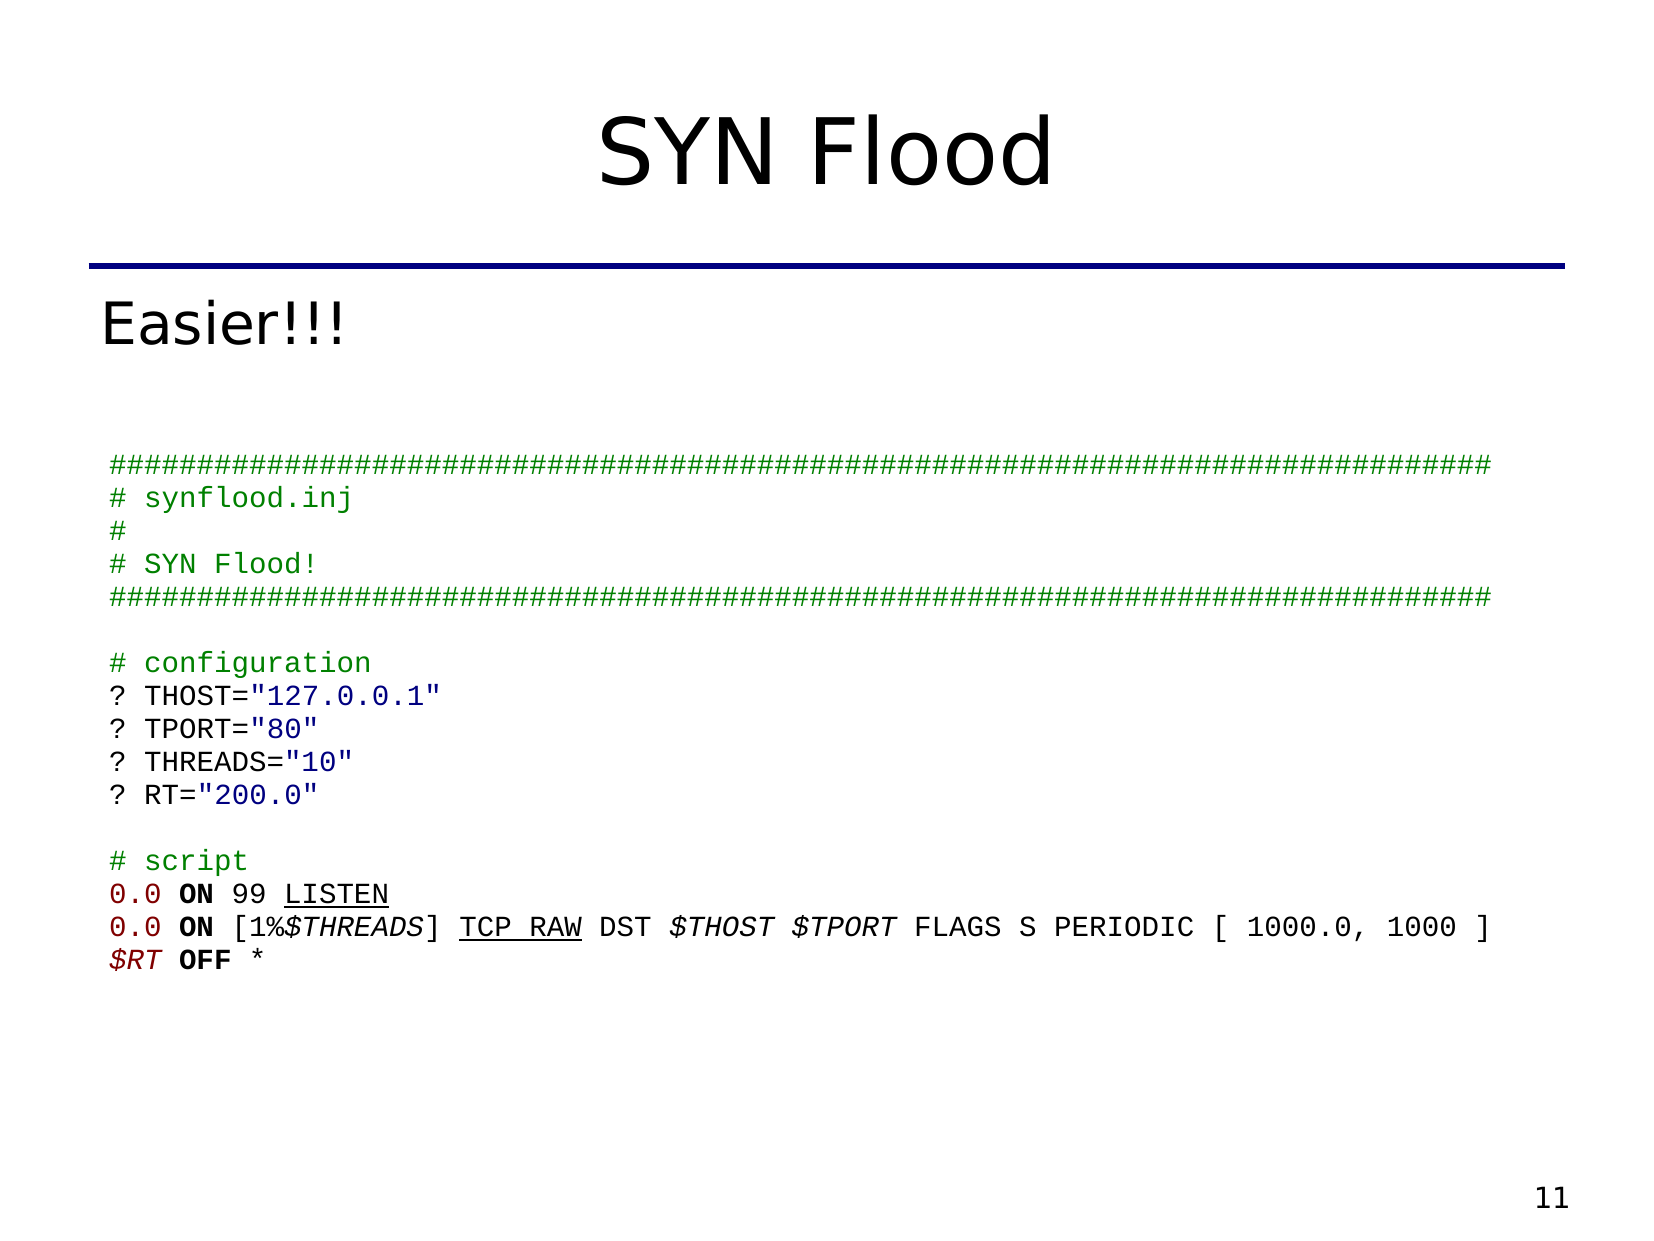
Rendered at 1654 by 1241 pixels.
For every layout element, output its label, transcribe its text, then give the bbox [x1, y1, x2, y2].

title SYN Flood [82, 56, 1571, 250]
list Easier!!! [82, 290, 1571, 1094]
text_box ############################################################################### # synflood.inj # # SYN Flood! ############################################################################### # configuration ? THOST="127.0.0.1" ? TPORT="80" ? THREADS="10" ? RT="200.0" # script 0.0 ON 99 LISTEN 0.0 ON [1%$THREADS] TCP RAW DST $THOST $TPORT FLAGS S PERIODIC [ 1000.0, 1000 ] $RT OFF * [94, 442, 1571, 1019]
